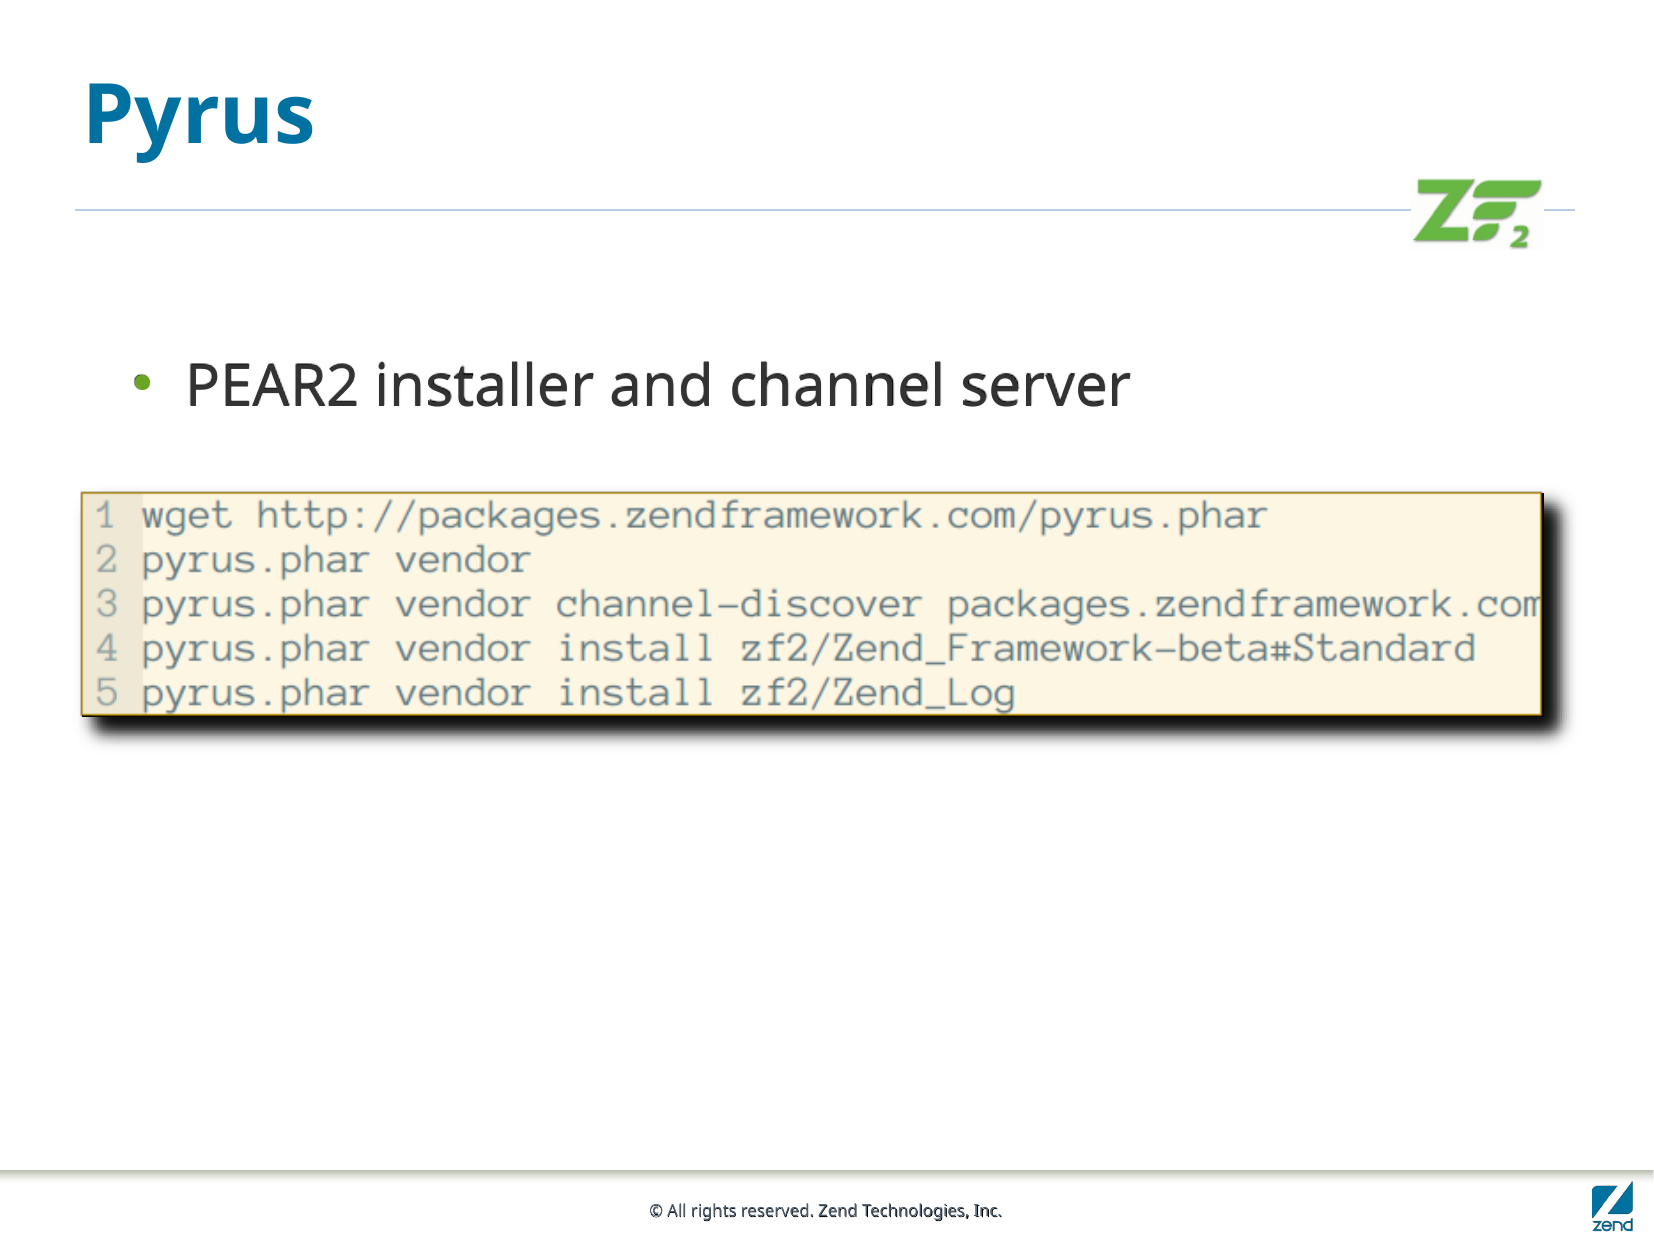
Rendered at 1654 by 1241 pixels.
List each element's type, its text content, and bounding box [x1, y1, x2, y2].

text_box PEAR2 installer and channel server [99, 757, 1583, 1184]
text_box PEAR2 installer and channel server [99, 297, 1583, 480]
picture [0, 1170, 99, 1184]
picture [1583, 1170, 1654, 1232]
picture [69, 480, 1583, 757]
picture [1411, 177, 1544, 250]
title Pyrus [82, 47, 1489, 169]
